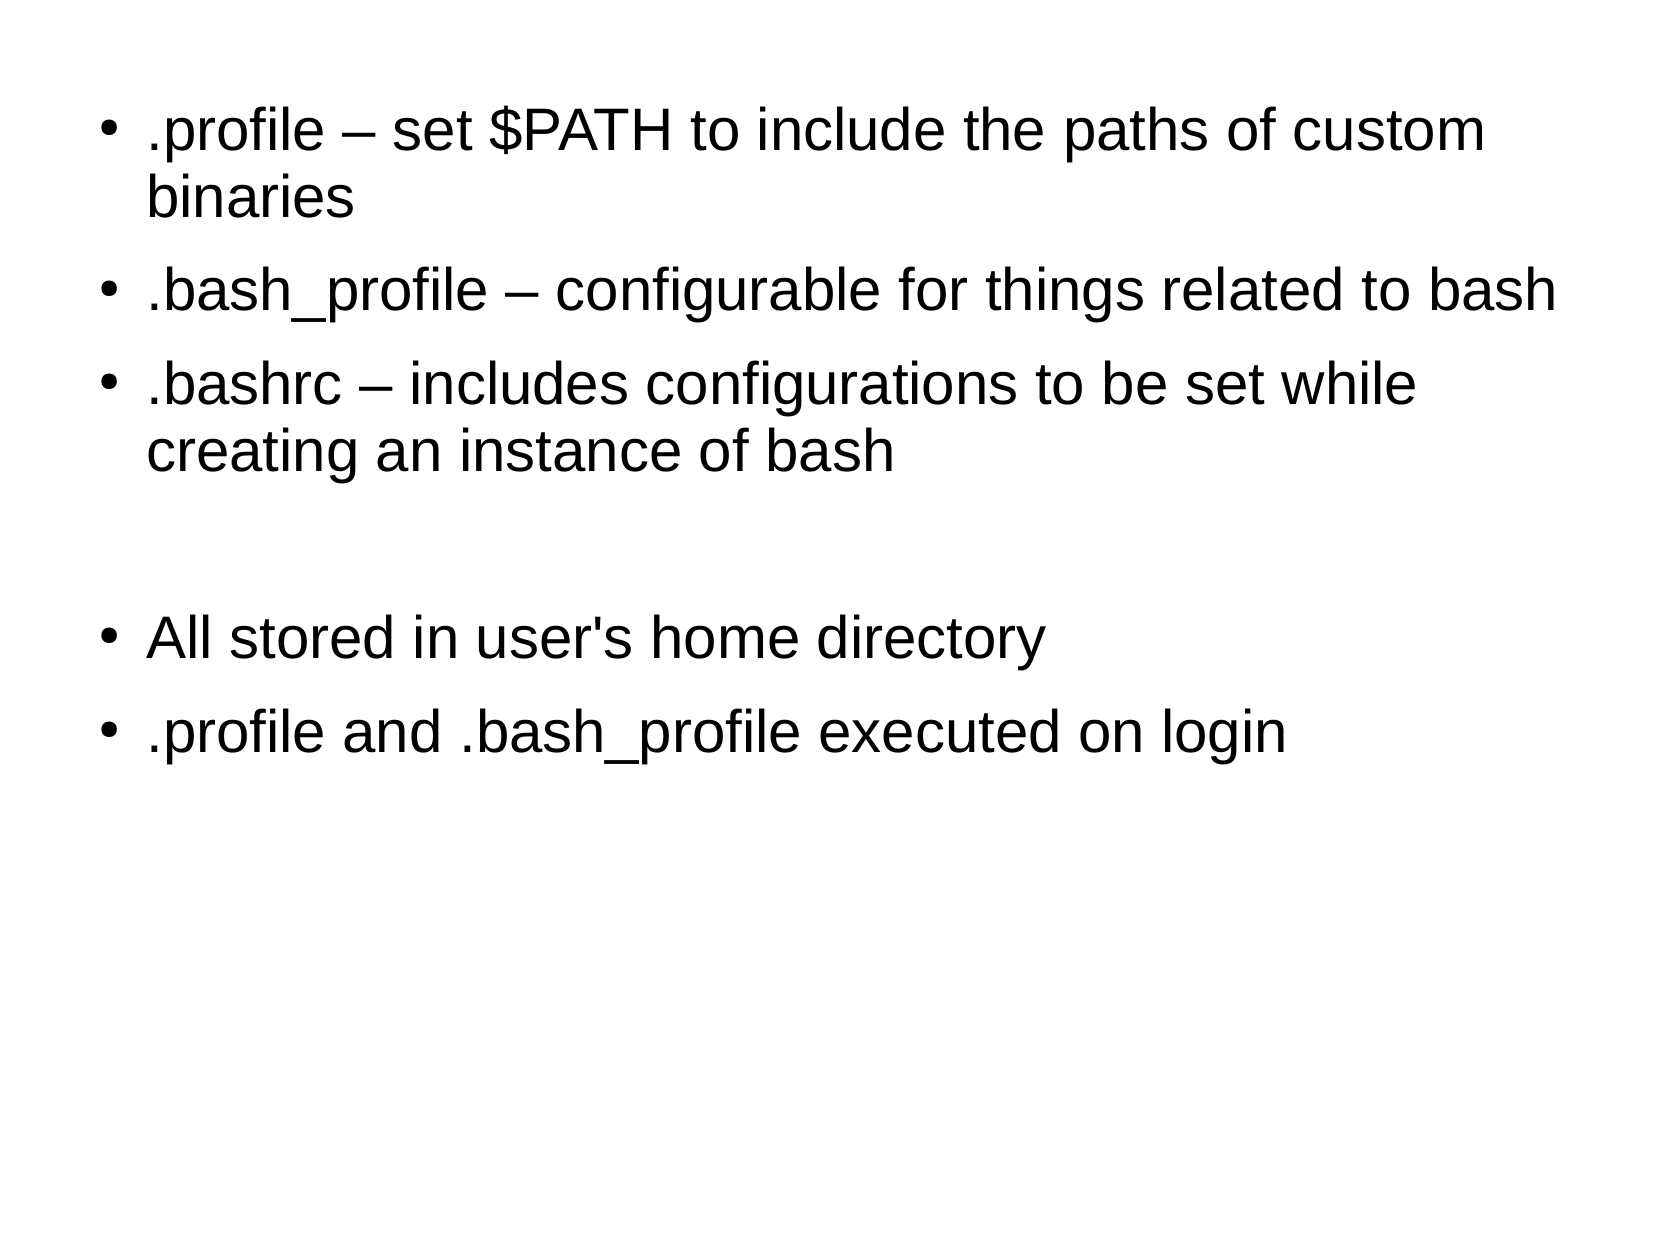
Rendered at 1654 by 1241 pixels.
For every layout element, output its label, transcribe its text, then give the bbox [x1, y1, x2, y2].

list .profile – set $PATH to include the paths of custom binaries .bash_profile – configurable for things related to bash .bashrc – includes configurations to be set while creating an instance of bash All stored in user's home directory .profile and .bash_profile executed on login [82, 95, 1571, 815]
